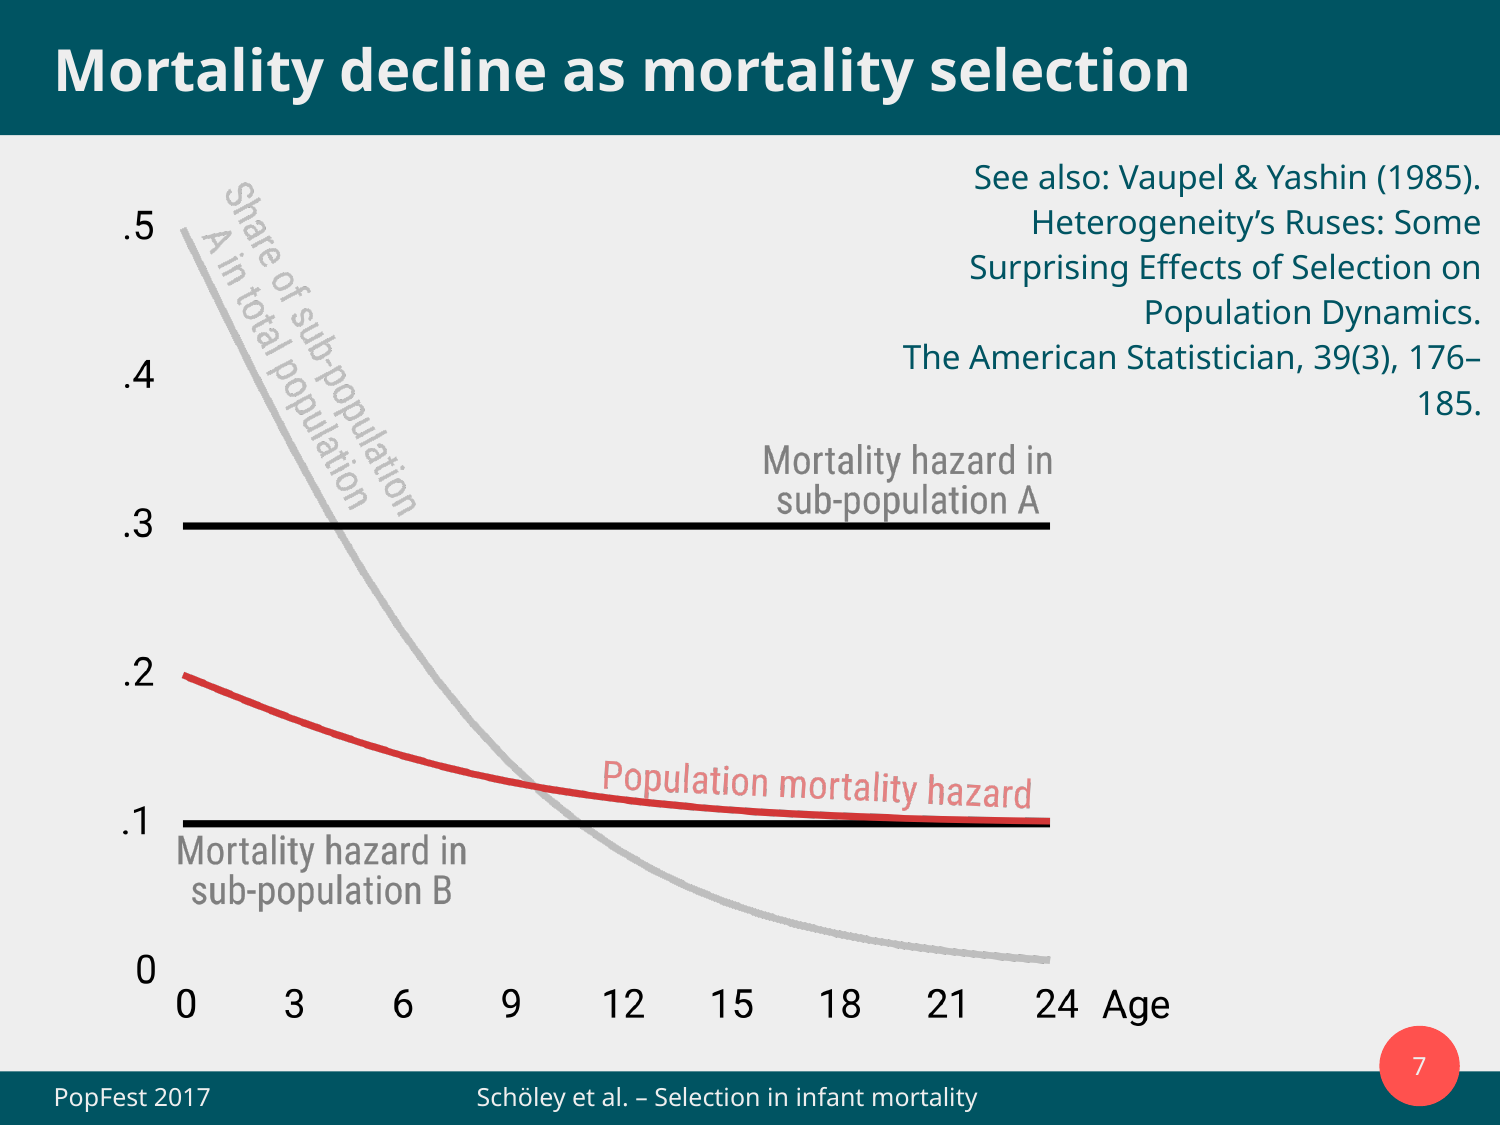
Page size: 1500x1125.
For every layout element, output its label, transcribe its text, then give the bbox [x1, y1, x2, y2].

title Mortality decline as mortality selection [53, 0, 1447, 141]
text_box See also: Vaupel & Yashin (1985). Heterogeneity’s Ruses: Some Surprising Effects of Selection on Population Dynamics. The American Statistician, 39(3), 176–185. [858, 146, 1498, 337]
picture [123, 179, 1169, 1026]
